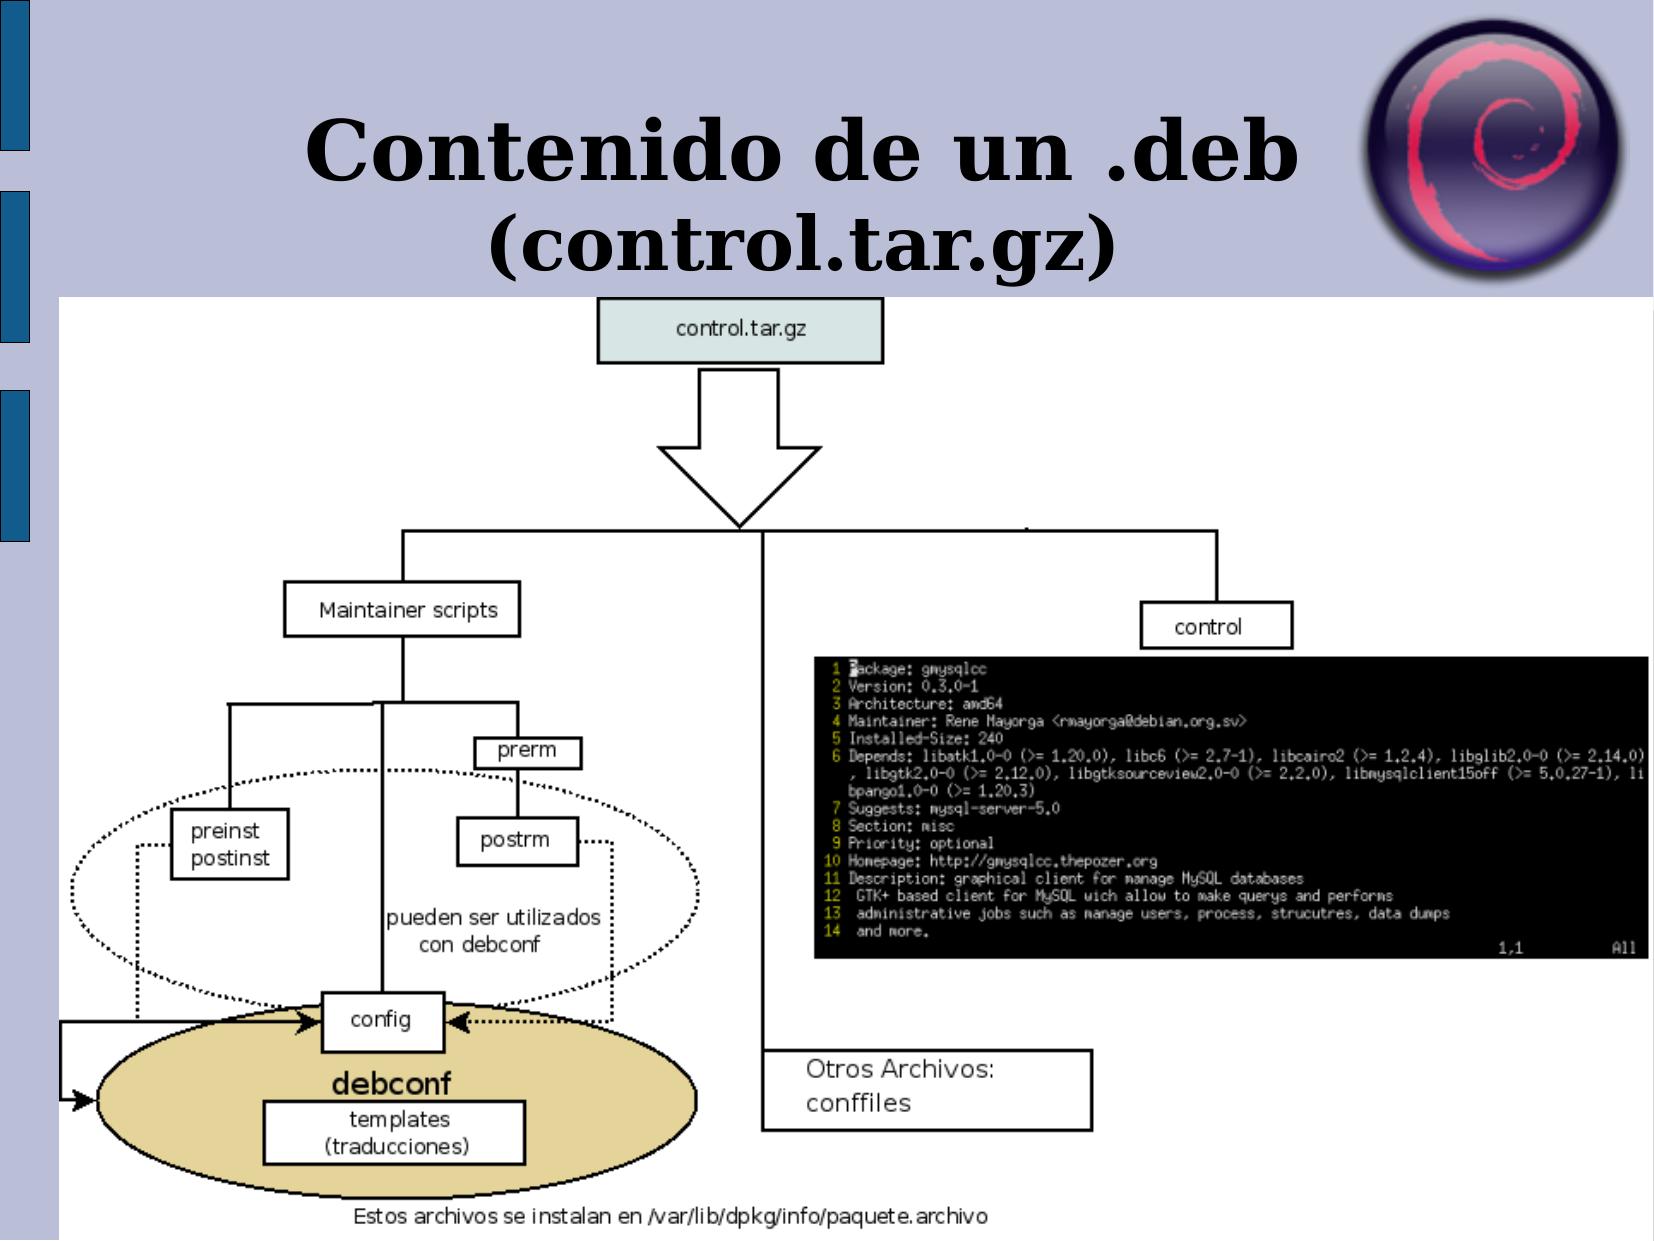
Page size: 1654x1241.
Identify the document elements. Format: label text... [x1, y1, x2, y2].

picture [59, 5, 1654, 1241]
text_box Contenido de un .deb (control.tar.gz) [35, 94, 1571, 296]
